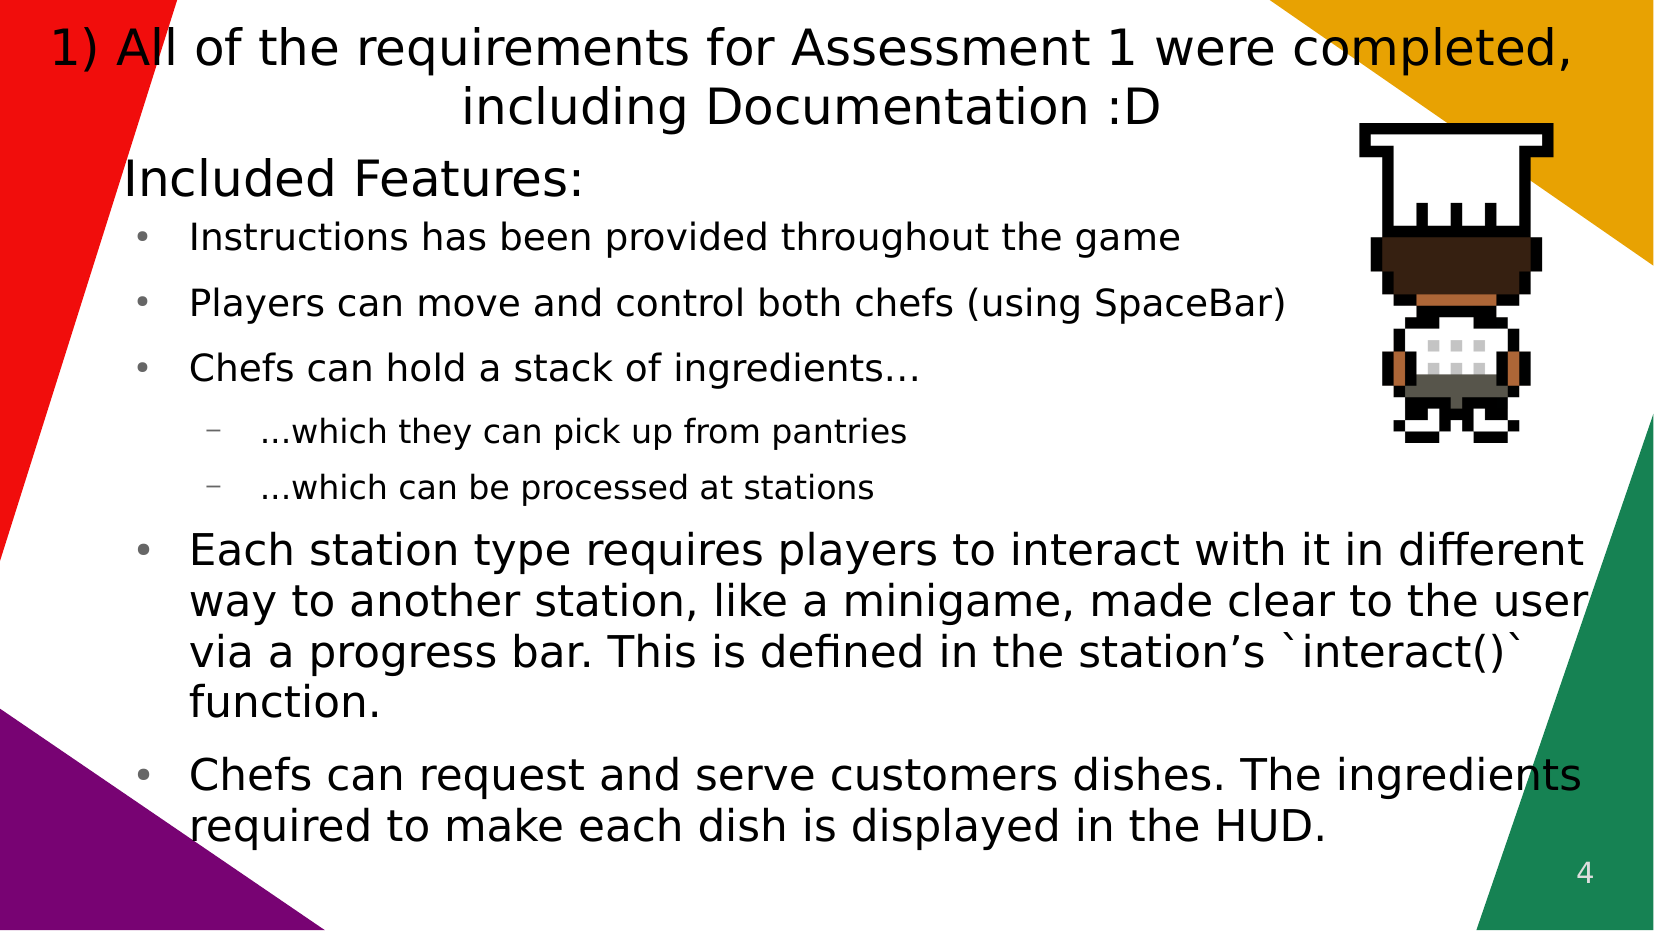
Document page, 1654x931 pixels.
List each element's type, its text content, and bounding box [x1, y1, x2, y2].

title Included Features: [88, 101, 621, 258]
list Instructions has been provided throughout the game Players can move and control both chefs (using SpaceBar) Chefs can hold a stack of ingredients… ...which they can pick up from pantries ...which can be processed at stations Each station type requires players to interact with it in different way to another station, like a minigame, made clear to the user via a progress bar. This is defined in the station’s `interact()` function. Chefs can request and serve customers dishes. The ingredients required to make each dish is displayed in the HUD. [118, 215, 1636, 886]
picture [1348, 123, 1565, 443]
title 1) All of the requirements for Assessment 1 were completed, including Documentation :D [0, 0, 1625, 156]
